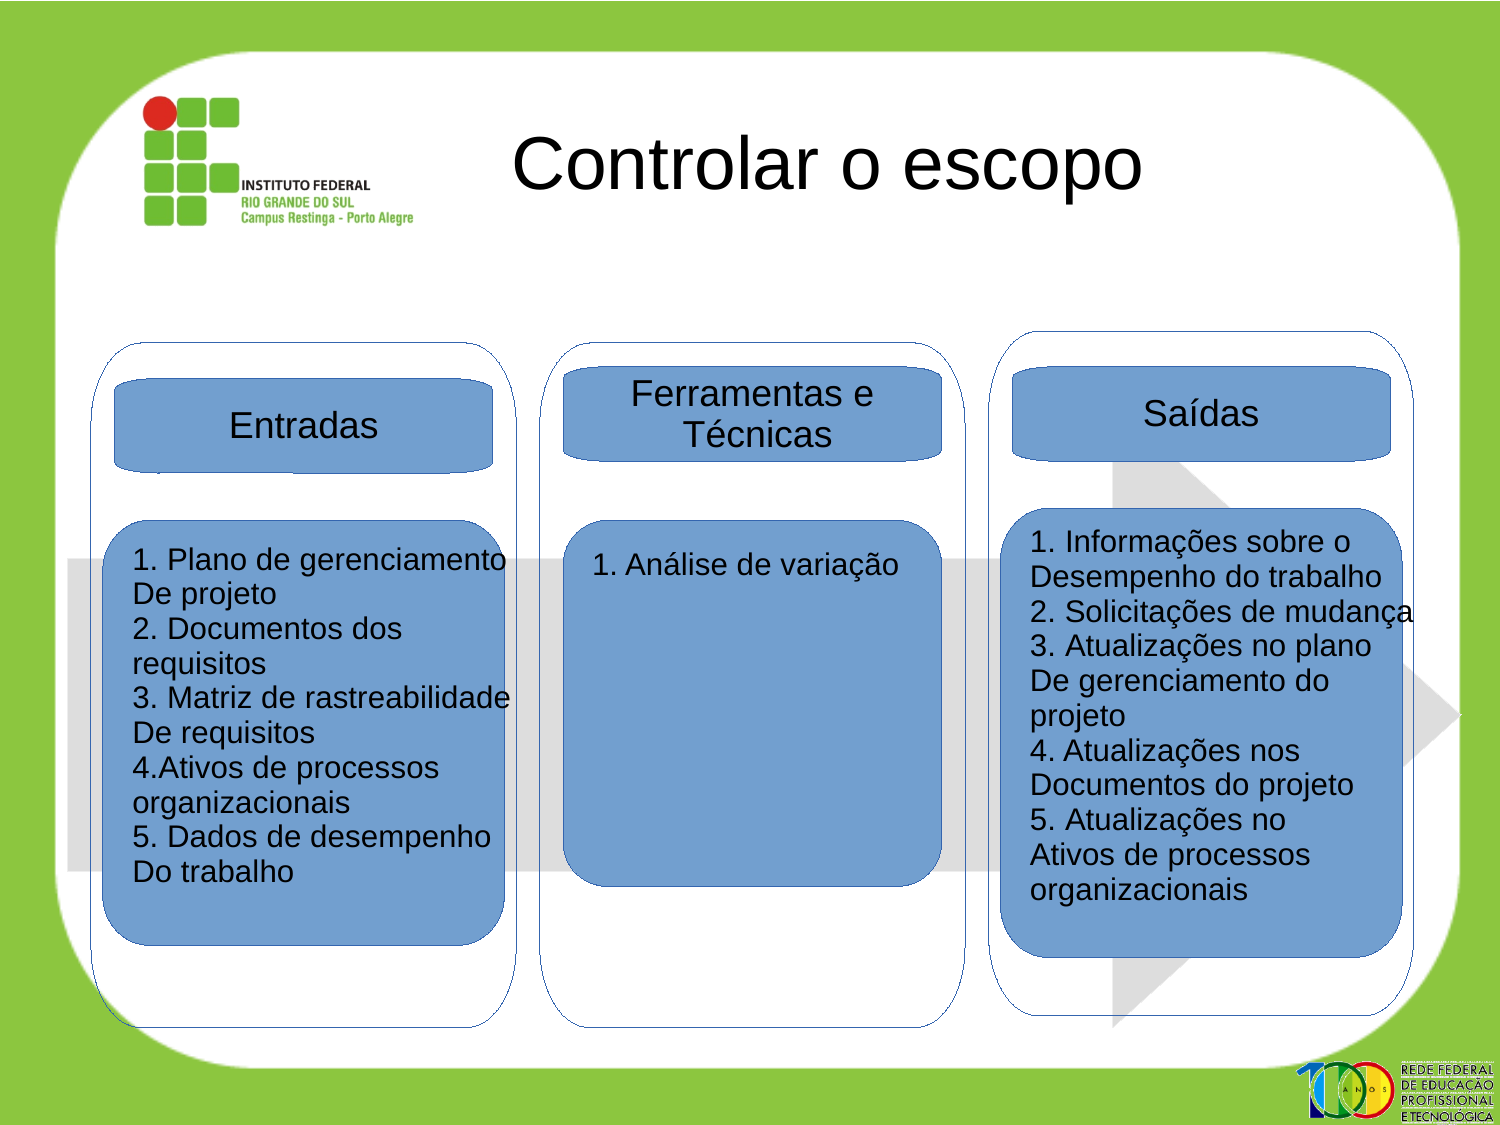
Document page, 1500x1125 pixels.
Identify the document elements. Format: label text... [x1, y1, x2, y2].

text_box Ferramentas e Técnicas [563, 366, 942, 462]
text_box [1403, 662, 1413, 767]
text_box 1. Plano de gerenciamento De projeto 2. Documentos dos requisitos 3. Matriz de rastreabilidade De requisitos 4.Ativos de processos organizacionais 5. Dados de desempenho Do trabalho [102, 520, 505, 946]
text_box [1112, 462, 1231, 508]
text_box [989, 558, 1000, 872]
text_box 1. Análise de variação [563, 520, 942, 887]
text_box [540, 558, 573, 872]
text_box Saídas [1012, 366, 1391, 462]
text_box [517, 558, 539, 872]
text_box [1112, 958, 1191, 1015]
text_box [1112, 1016, 1126, 1028]
text_box [505, 558, 516, 872]
title Controlar o escopo [460, 56, 1500, 213]
text_box [67, 558, 90, 872]
title [507, 60, 1500, 249]
text_box [91, 558, 103, 872]
text_box 1. Informações sobre o Desempenho do trabalho 2. Solicitações de mudança 3. Atualizações no plano De gerenciamento do projeto 4. Atualizações nos Documentos do projeto 5. Atualizações no Ativos de processos organizacionais [1000, 508, 1403, 958]
picture [0, 1, 1500, 1125]
text_box [966, 558, 988, 872]
text_box Entradas [114, 378, 493, 474]
text_box Termo de Abertura do Projeto [992, 563, 1000, 713]
text_box [1414, 672, 1462, 758]
text_box [931, 558, 965, 872]
